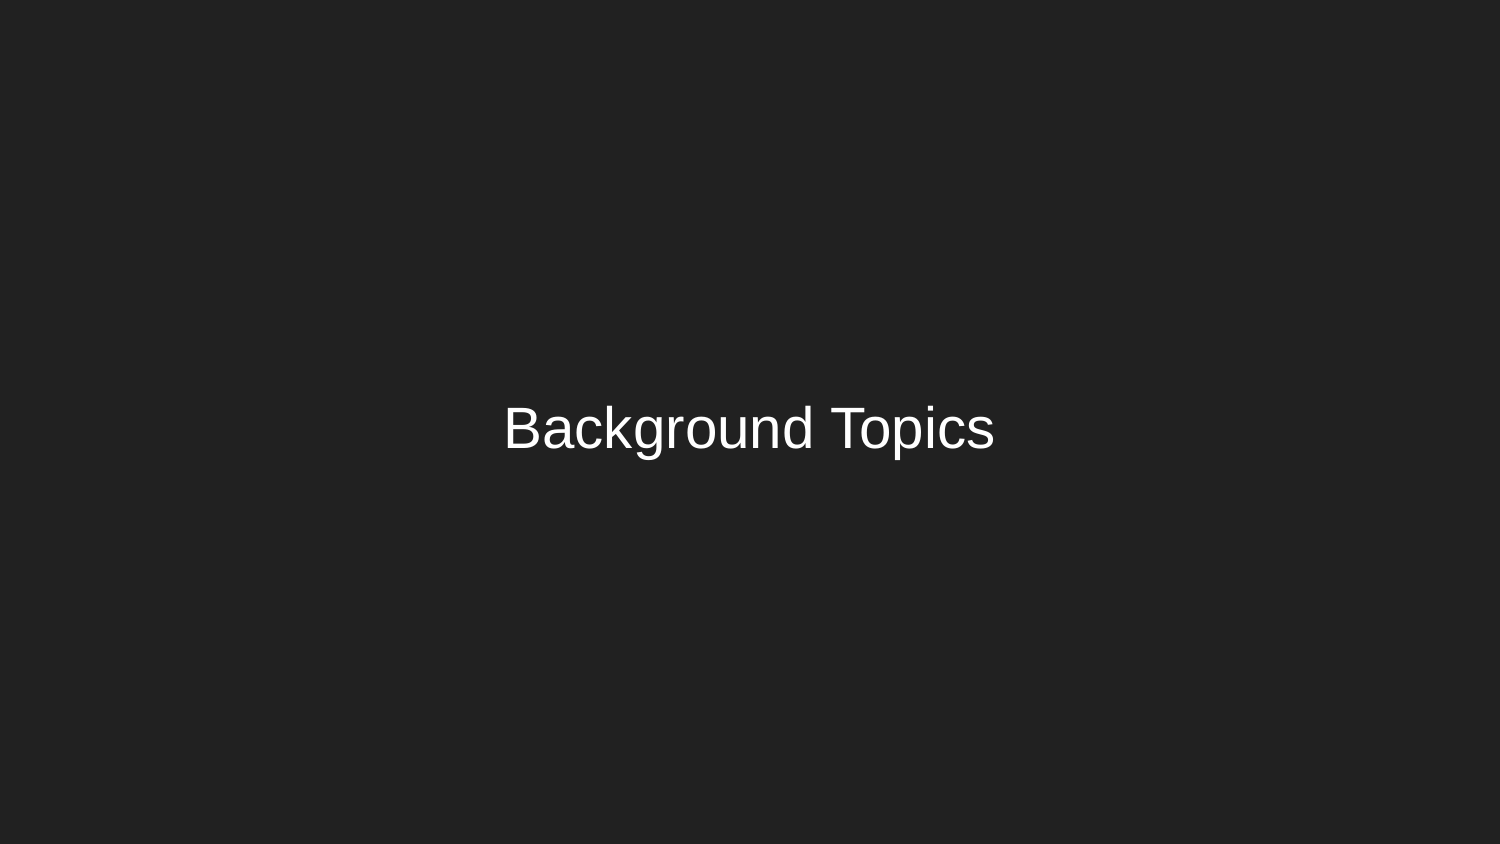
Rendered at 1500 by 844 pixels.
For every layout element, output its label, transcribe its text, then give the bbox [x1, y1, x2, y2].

title Background Topics [51, 374, 1449, 469]
